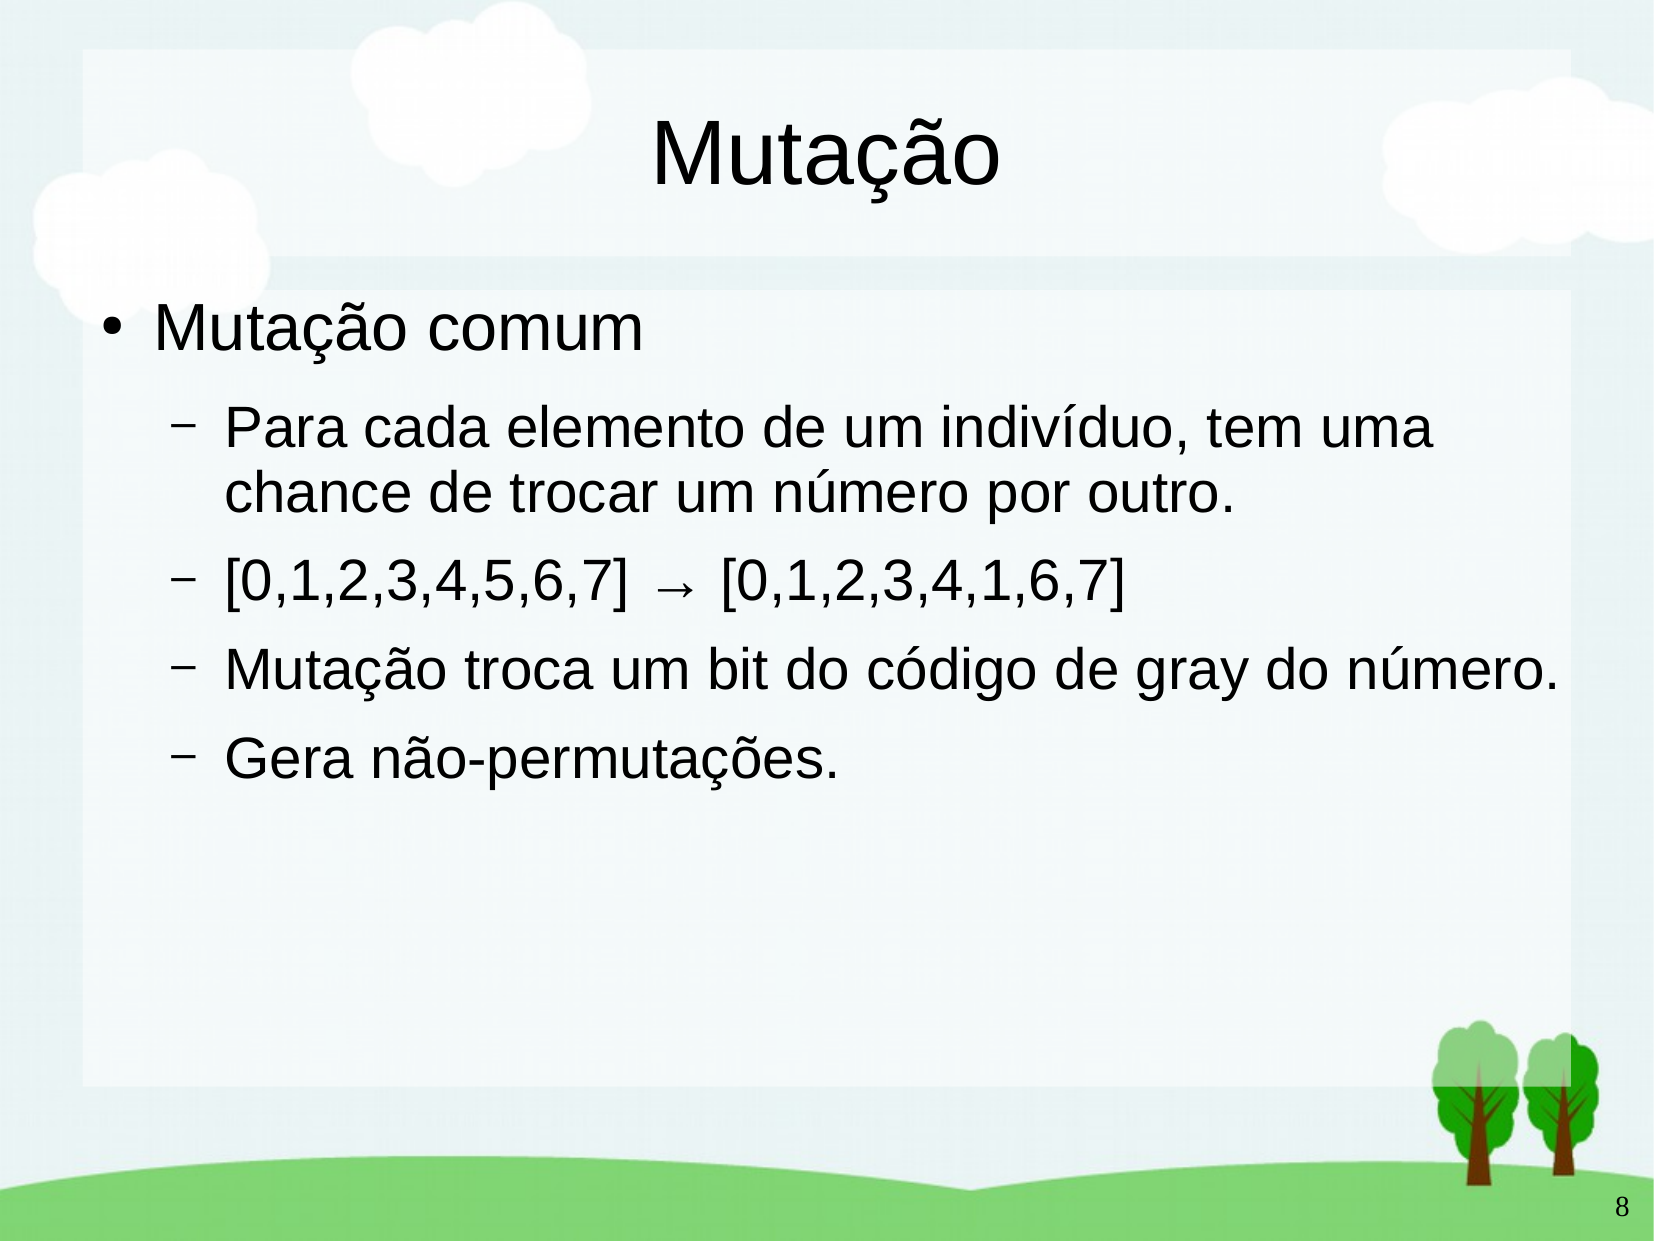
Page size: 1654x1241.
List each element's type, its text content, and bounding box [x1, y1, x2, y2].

list Mutação comum Para cada elemento de um indivíduo, tem uma chance de trocar um número por outro. [0,1,2,3,4,5,6,7] → [0,1,2,3,4,1,6,7] Mutação troca um bit do código de gray do número. Gera não-permutações. [82, 290, 1571, 1087]
title Mutação [82, 49, 1571, 257]
picture [0, 0, 1654, 1241]
